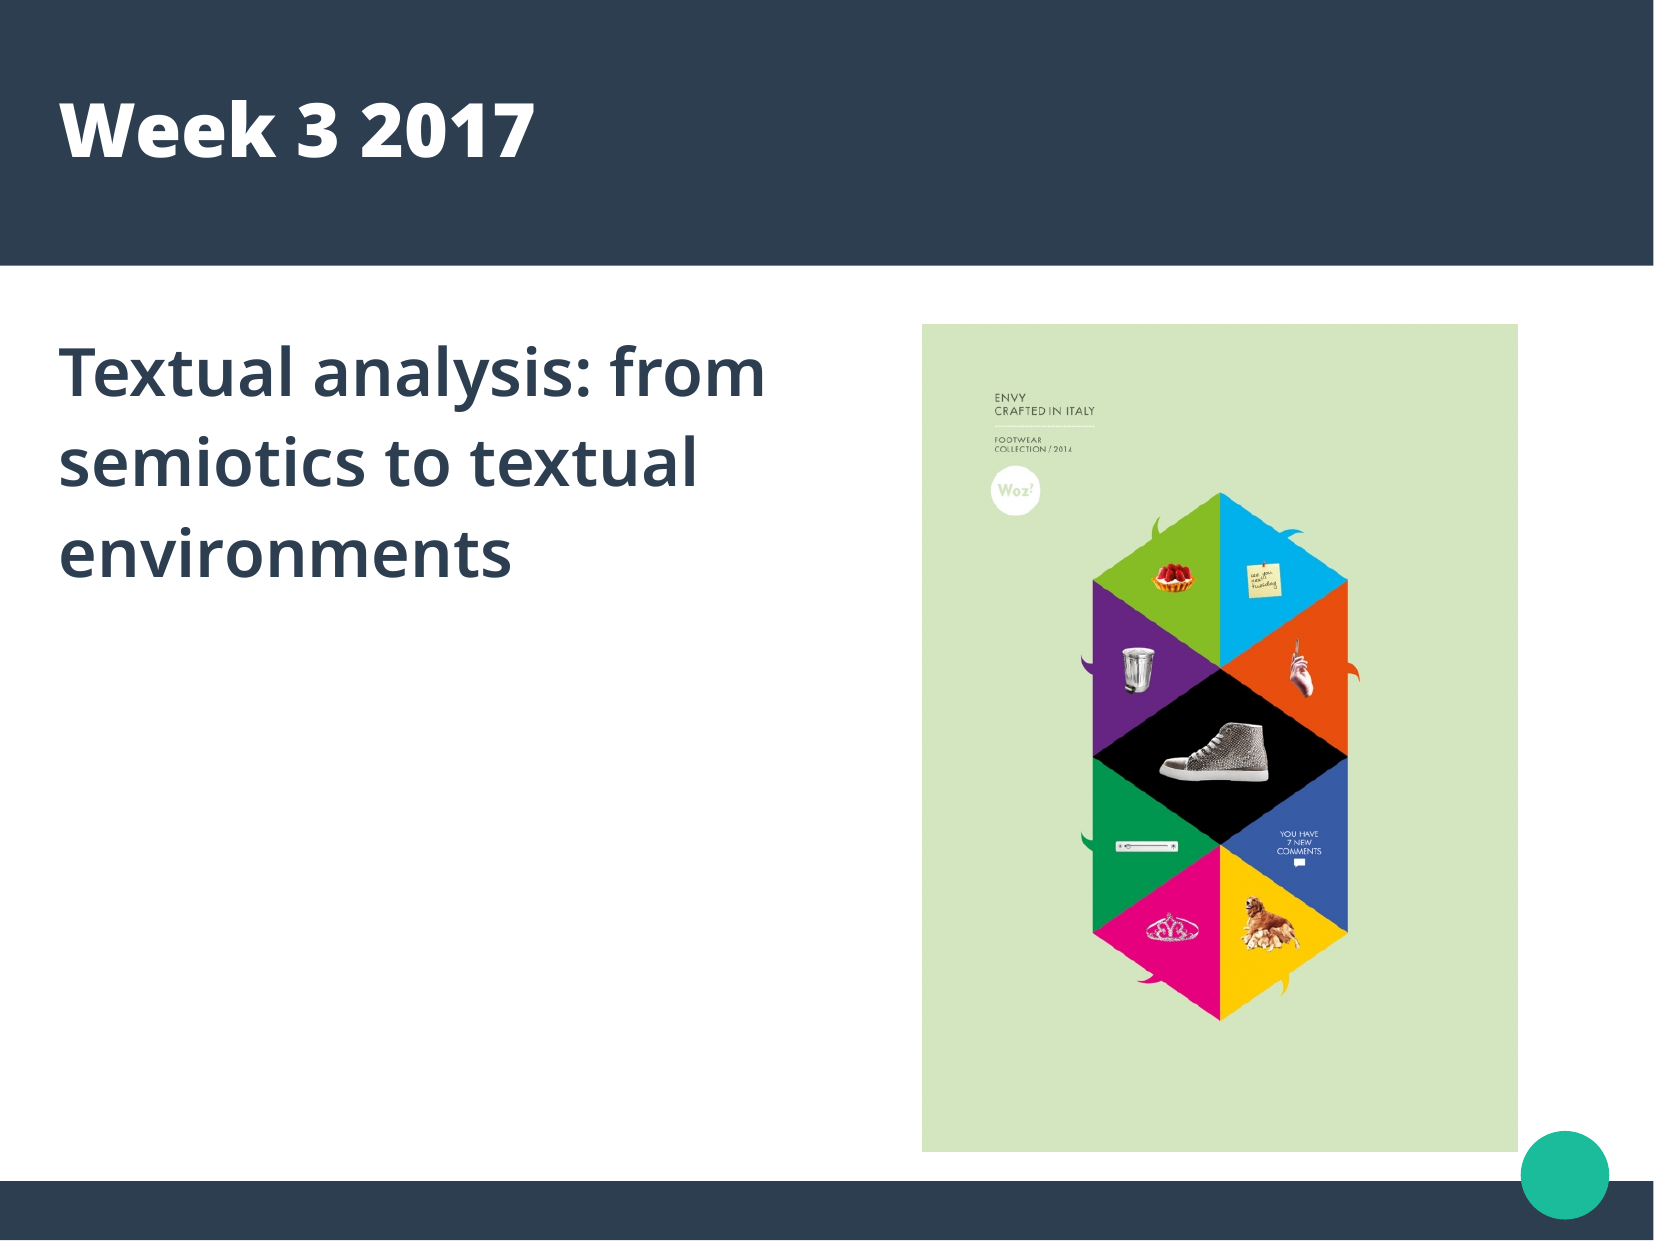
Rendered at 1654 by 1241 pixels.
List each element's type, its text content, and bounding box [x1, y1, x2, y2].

title Week 3 2017 [59, 49, 1595, 207]
picture [922, 324, 1518, 1152]
list Textual analysis: from semiotics to textual environments [59, 324, 809, 1152]
